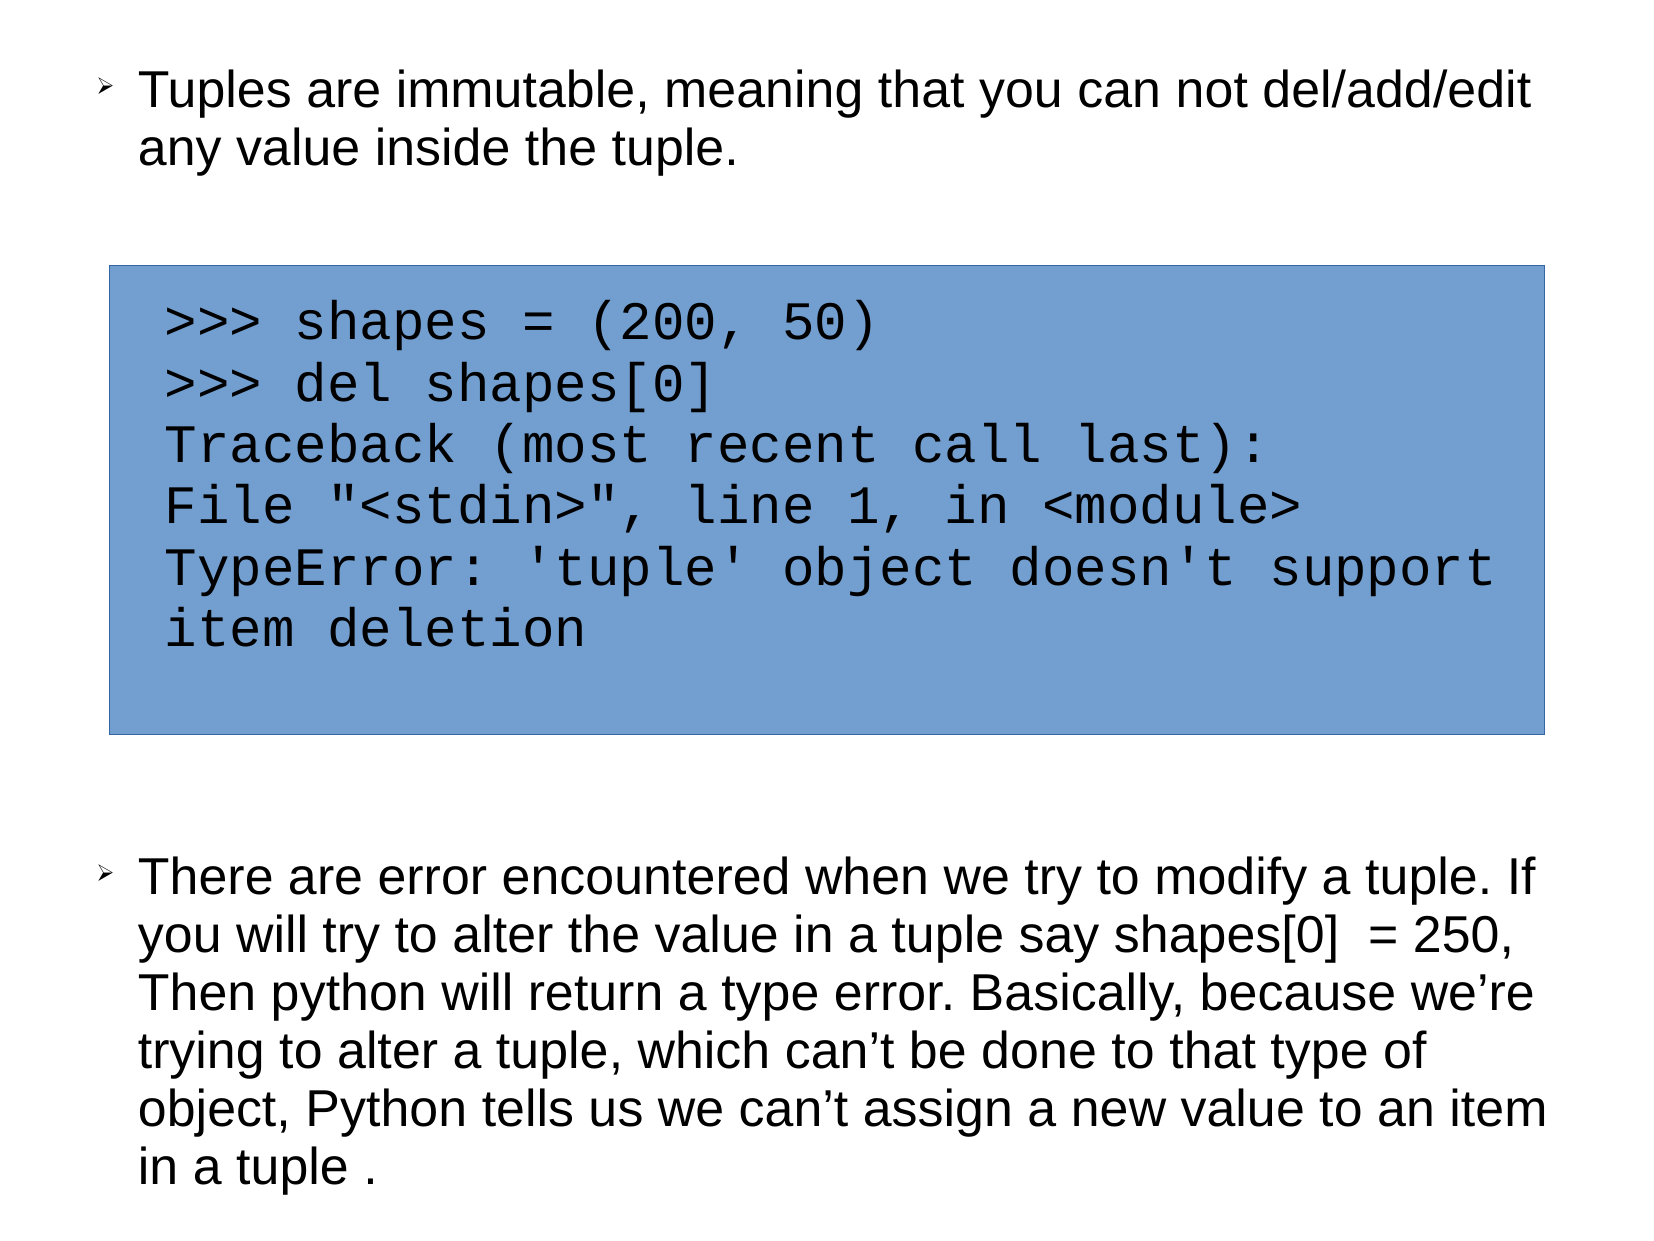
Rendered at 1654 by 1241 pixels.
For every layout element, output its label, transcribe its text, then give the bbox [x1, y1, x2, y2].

list Tuples are immutable, meaning that you can not del/add/edit any value inside the tuple. There are error encountered when we try to modify a tuple. If you will try to alter the value in a tuple say shapes[0] = 250, Then python will return a type error. Basically, because we’re trying to alter a tuple, which can’t be done to that type of object, Python tells us we can’t assign a new value to an item in a tuple . [82, 60, 1571, 1201]
text_box >>> shapes = (200, 50) >>> del shapes[0] Traceback (most recent call last): File "<stdin>", line 1, in <module> TypeError: 'tuple' object doesn't support item deletion [150, 286, 1546, 856]
text_box [109, 265, 1545, 735]
